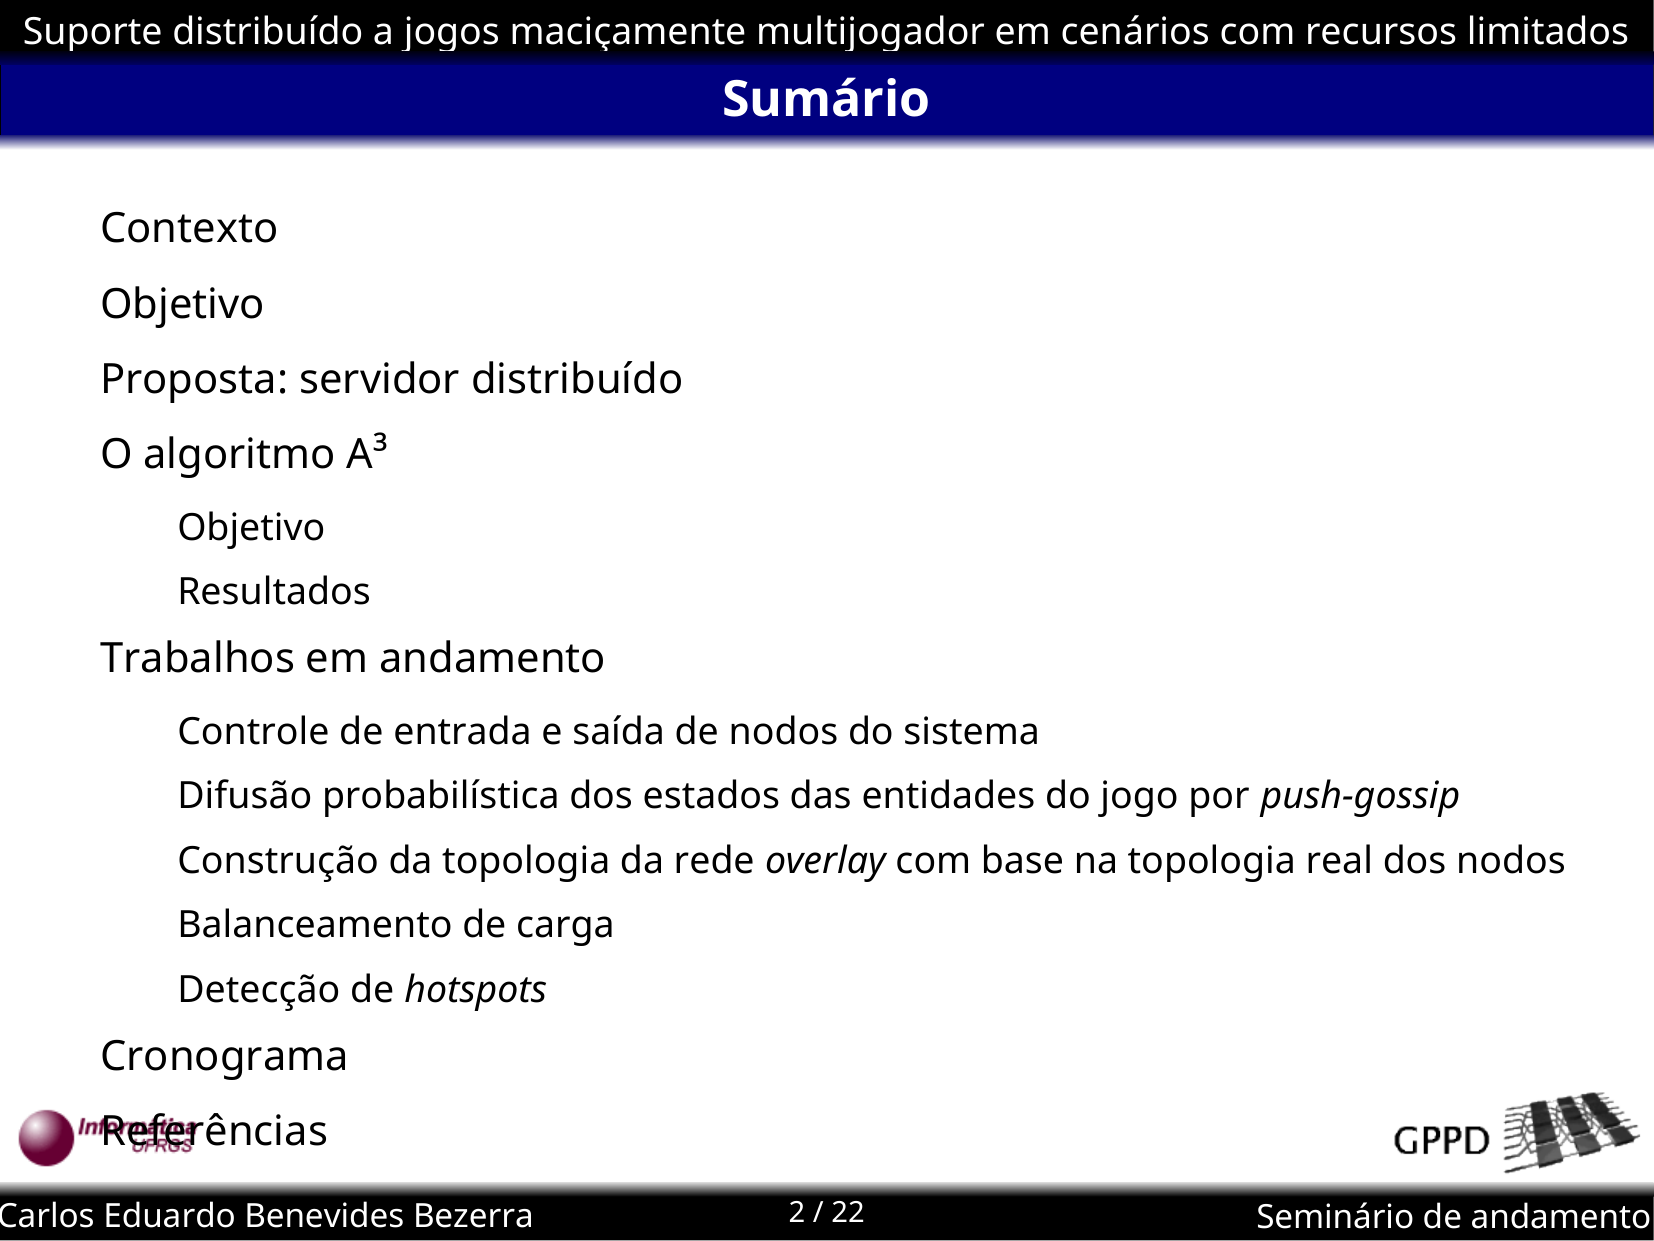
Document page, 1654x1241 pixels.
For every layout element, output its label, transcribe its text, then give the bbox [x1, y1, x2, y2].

list Contexto Objetivo Proposta: servidor distribuído O algoritmo A³ Objetivo Resultados Trabalhos em andamento Controle de entrada e saída de nodos do sistema Difusão probabilística dos estados das entidades do jogo por push-gossip Construção da topologia da rede overlay com base na topologia real dos nodos Balanceamento de carga Detecção de hotspots Cronograma Referências [82, 206, 1571, 1109]
title Sumário [0, 62, 1654, 133]
picture [1393, 1091, 1642, 1176]
picture [5, 1096, 213, 1176]
